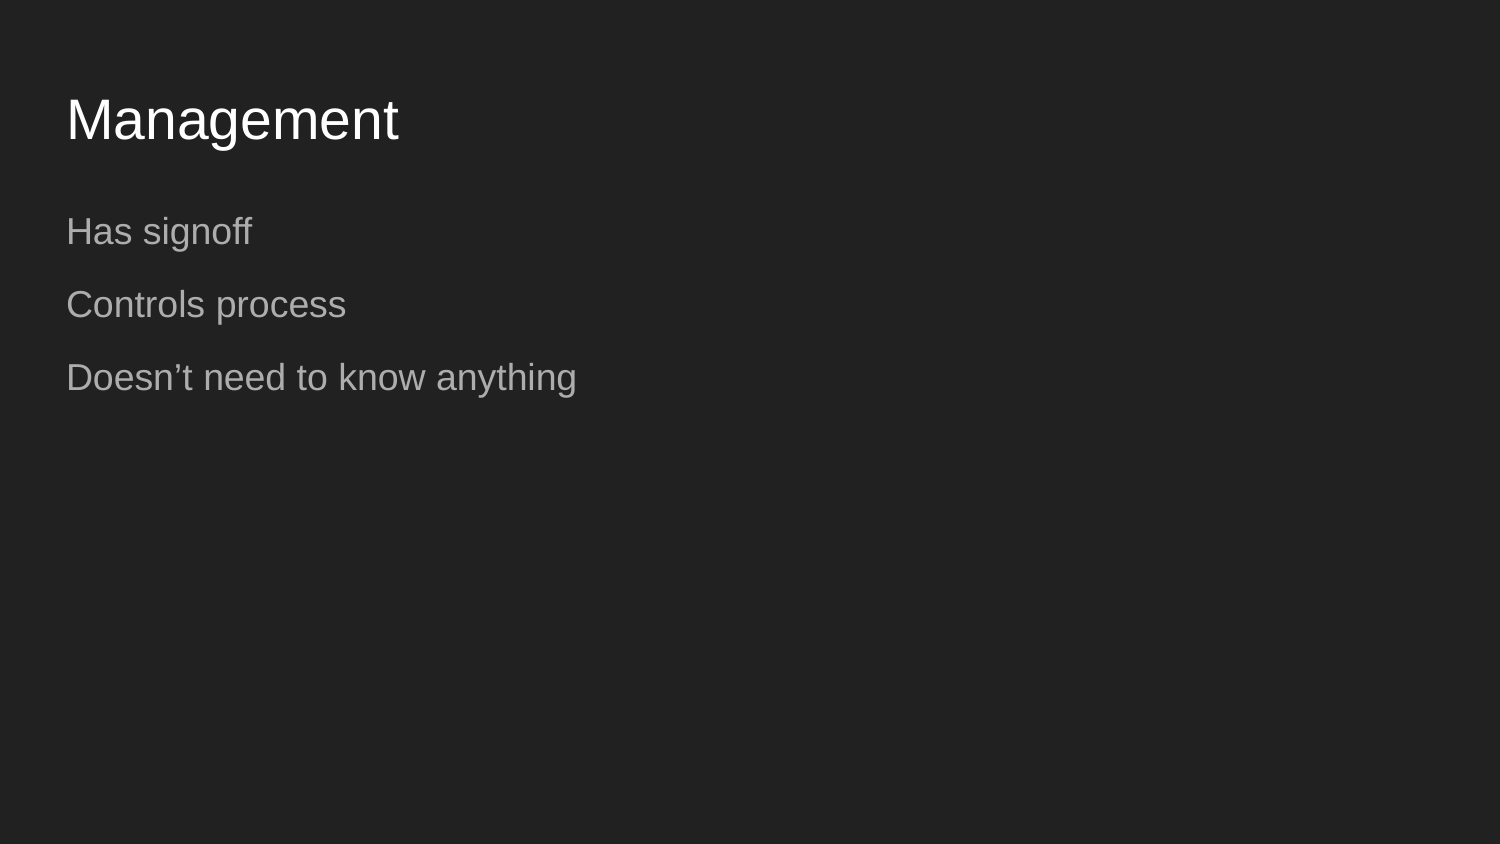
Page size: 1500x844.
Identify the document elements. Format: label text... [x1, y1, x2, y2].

list Has signoff Controls process Doesn’t need to know anything [51, 189, 1449, 750]
title Management [51, 72, 1449, 167]
